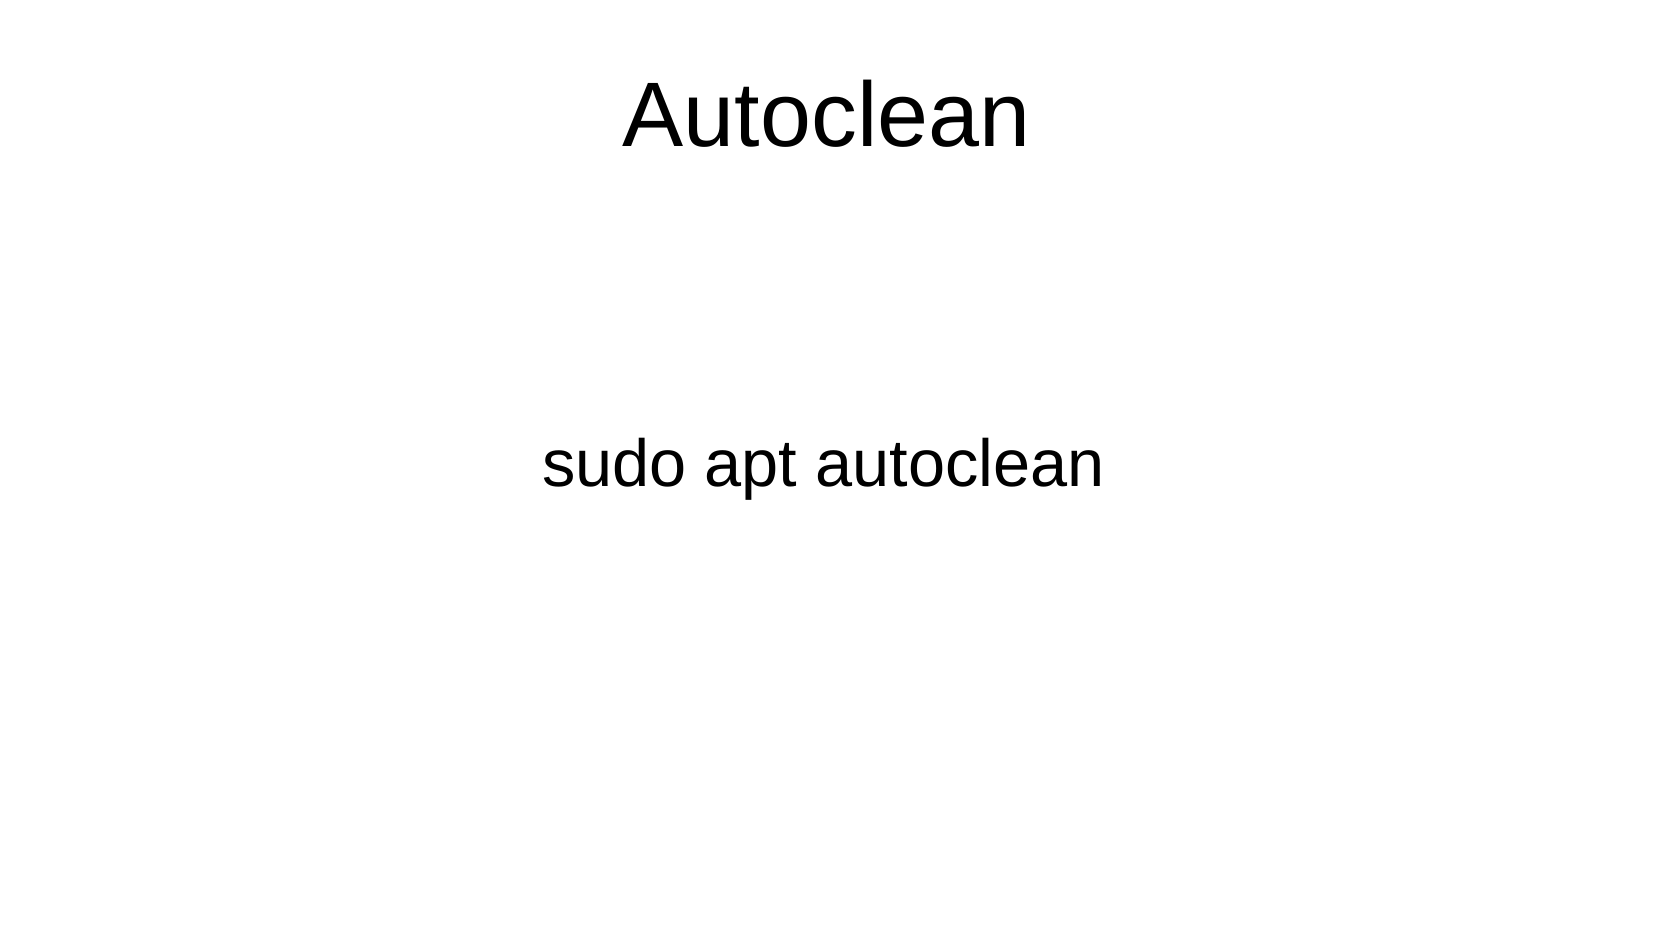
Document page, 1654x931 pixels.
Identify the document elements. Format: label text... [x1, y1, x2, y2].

list sudo apt autoclean [82, 217, 1571, 758]
title Autoclean [82, 37, 1571, 193]
